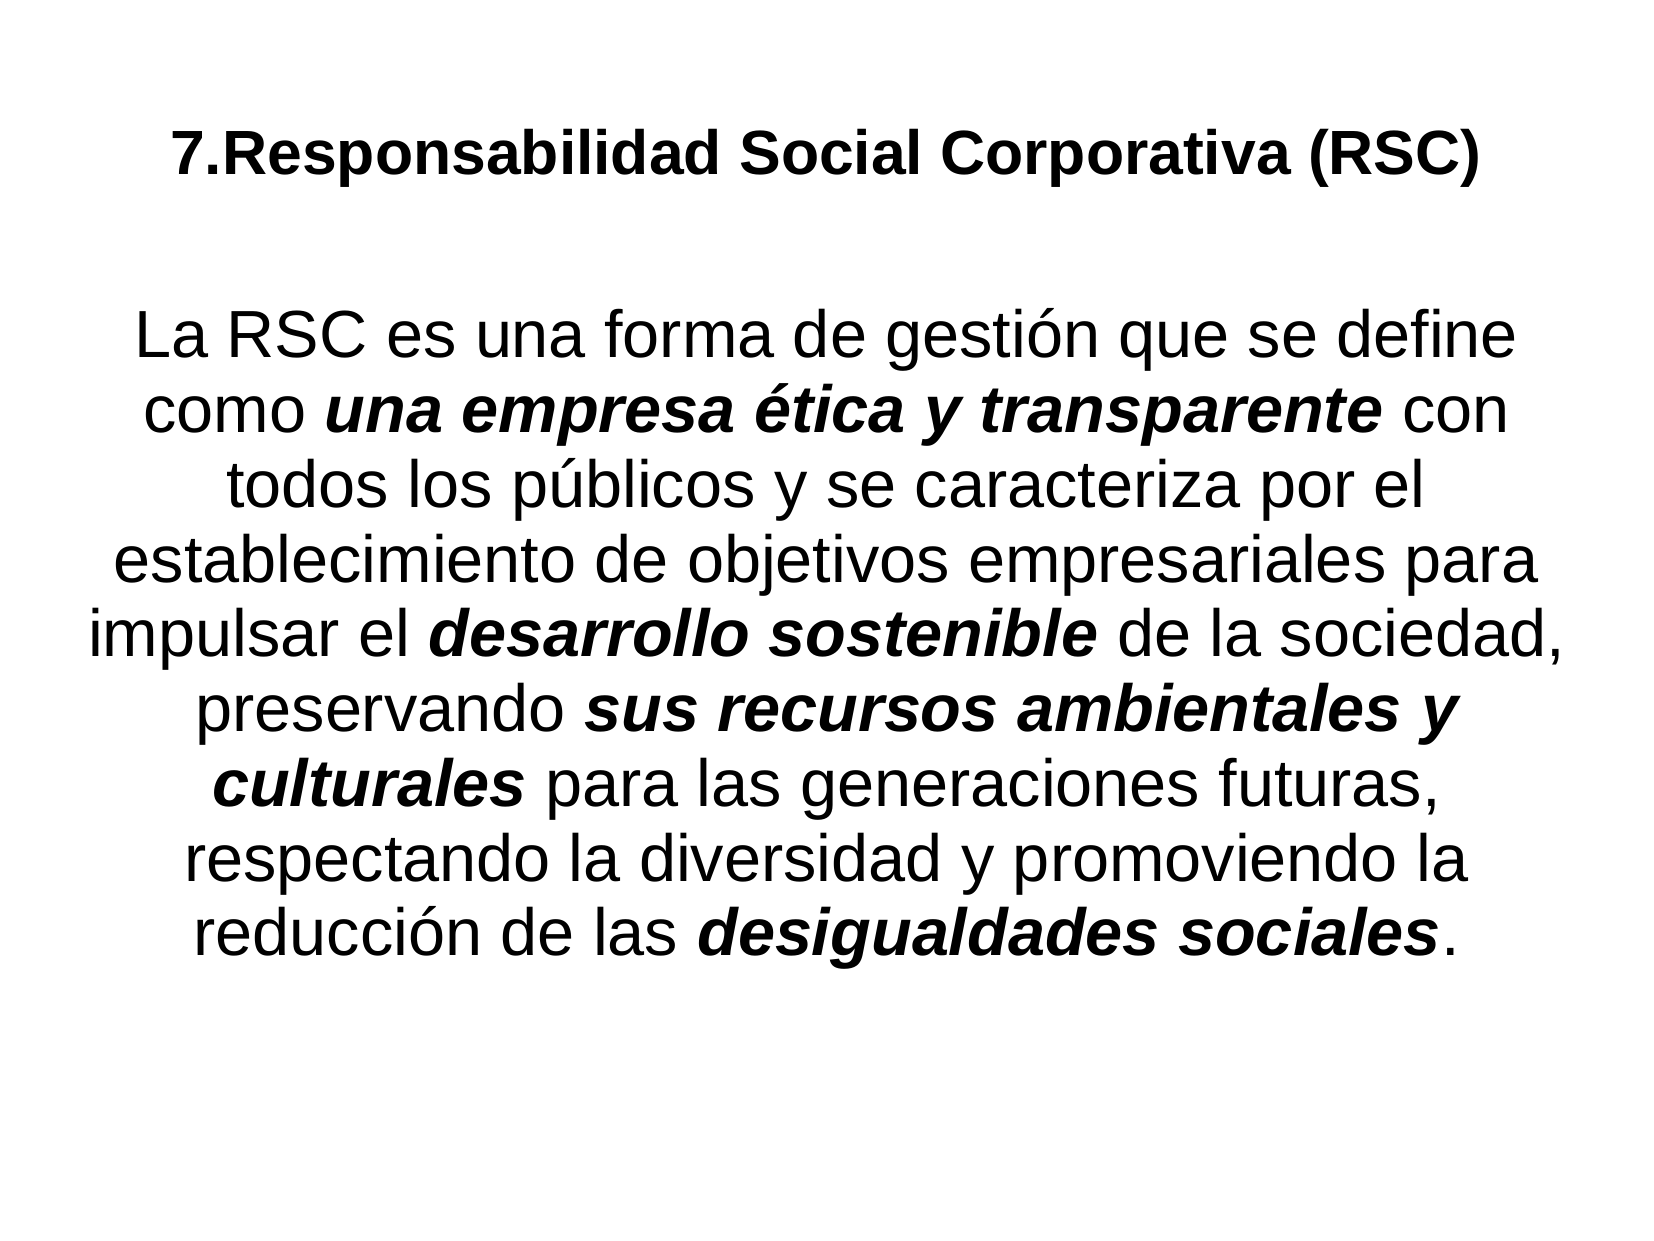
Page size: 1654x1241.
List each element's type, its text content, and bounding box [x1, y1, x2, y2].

subtitle La RSC es una forma de gestión que se define como una empresa ética y transparente con todos los públicos y se caracteriza por el establecimiento de objetivos empresariales para impulsar el desarrollo sostenible de la sociedad, preservando sus recursos ambientales y culturales para las generaciones futuras, respectando la diversidad y promoviendo la reducción de las desigualdades sociales. [82, 224, 1571, 1043]
title 7.Responsabilidad Social Corporativa (RSC) [82, 49, 1571, 224]
